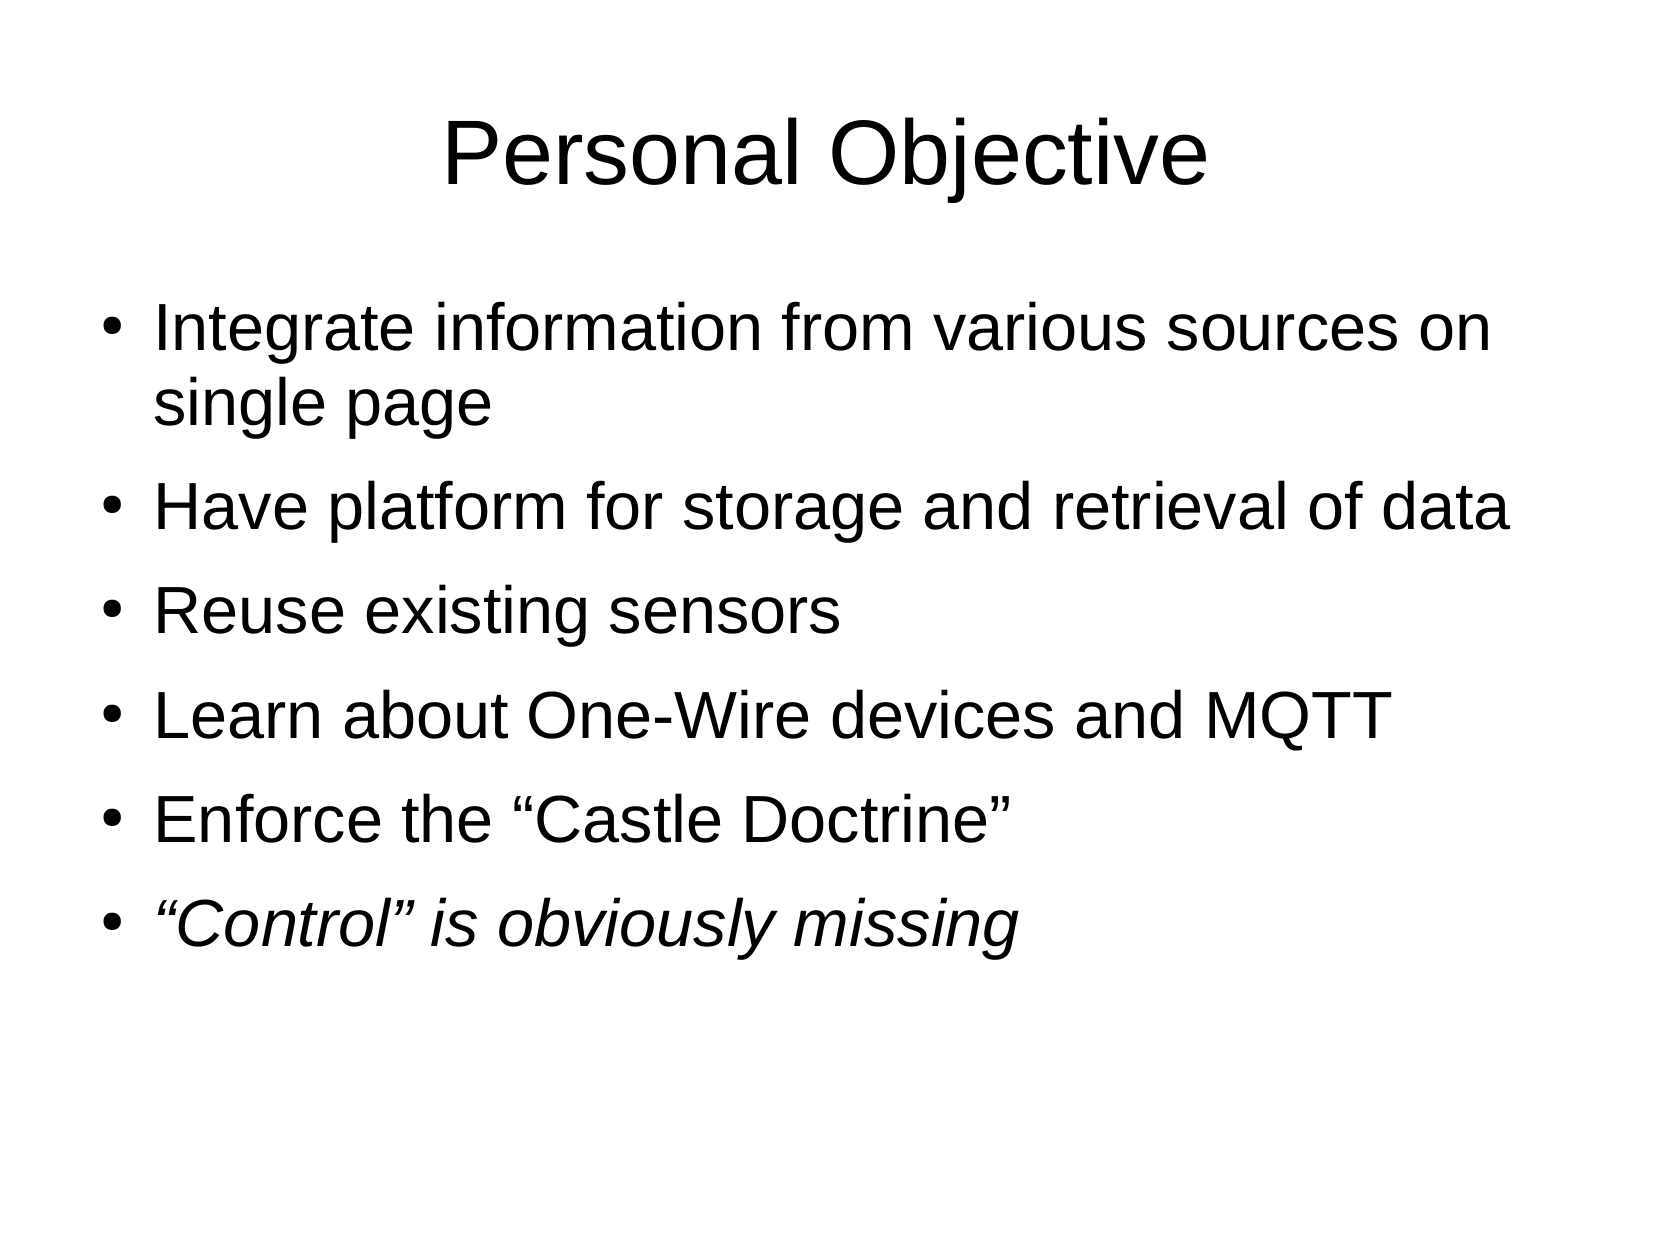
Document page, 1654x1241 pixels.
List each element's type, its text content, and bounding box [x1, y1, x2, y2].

title Personal Objective [82, 49, 1571, 257]
list Integrate information from various sources on single page Have platform for storage and retrieval of data Reuse existing sensors Learn about One-Wire devices and MQTT Enforce the “Castle Doctrine” “Control” is obviously missing [82, 290, 1571, 1010]
